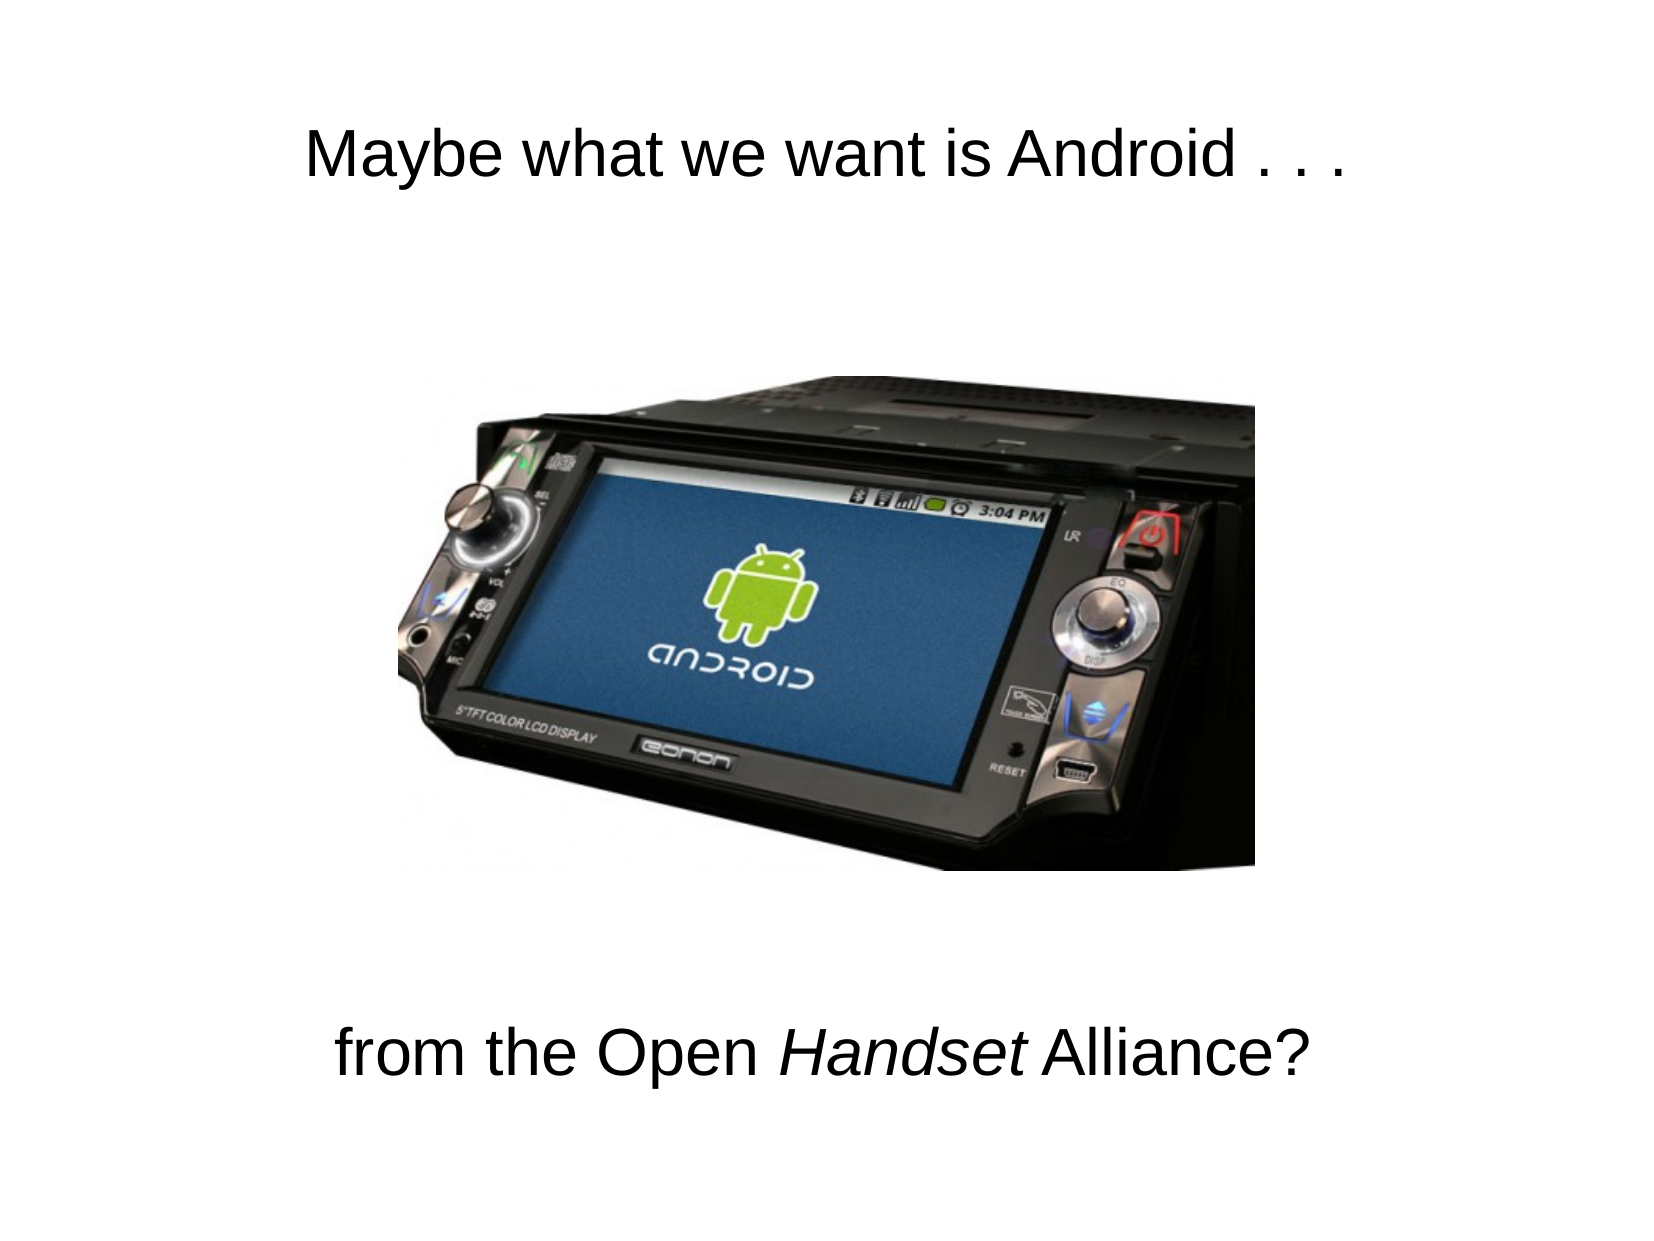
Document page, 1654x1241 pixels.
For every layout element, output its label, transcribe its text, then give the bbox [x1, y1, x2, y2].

text_box from the Open Handset Alliance? [319, 1007, 1333, 1097]
title Maybe what we want is Android . . . [82, 49, 1571, 257]
picture [398, 376, 1255, 871]
